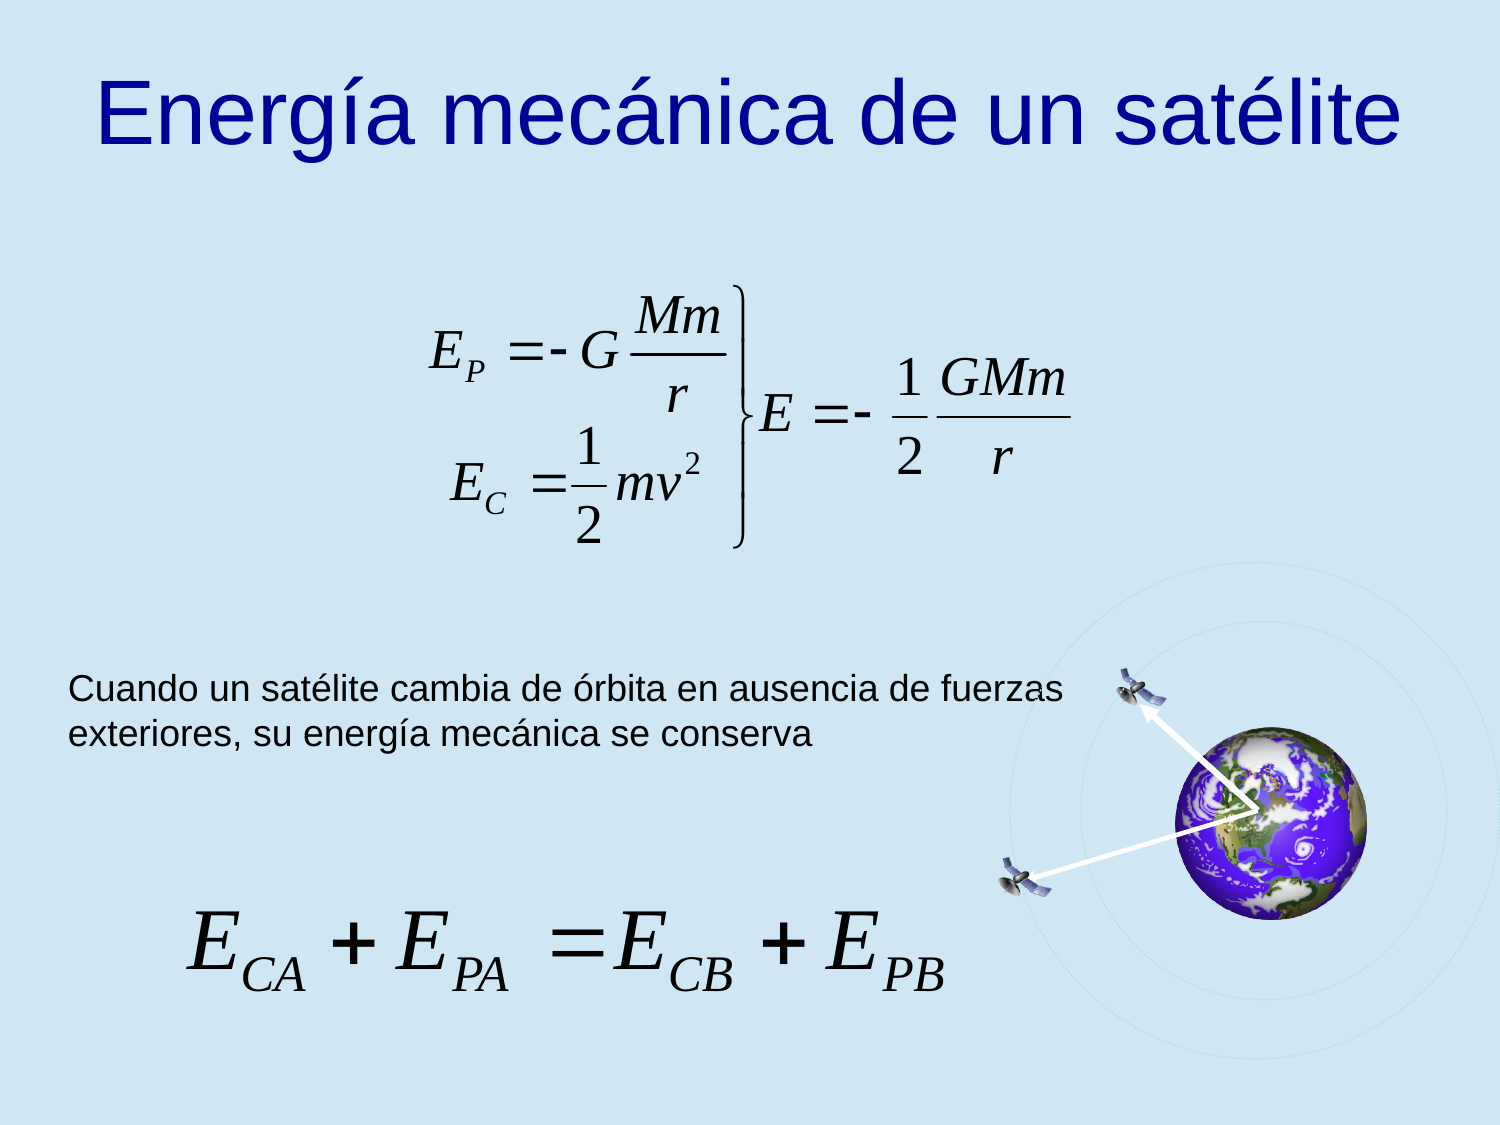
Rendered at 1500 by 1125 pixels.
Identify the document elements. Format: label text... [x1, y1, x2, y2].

title Energía mecánica de un satélite [75, 45, 1425, 233]
chart [418, 271, 1081, 563]
chart [171, 881, 963, 1014]
picture [998, 857, 1052, 897]
picture [1175, 727, 1367, 920]
picture [1116, 668, 1167, 706]
picture [1175, 741, 1251, 832]
text_box Cuando un satélite cambia de órbita en ausencia de fuerzas exteriores, su energía mecánica se conserva [53, 656, 1129, 762]
